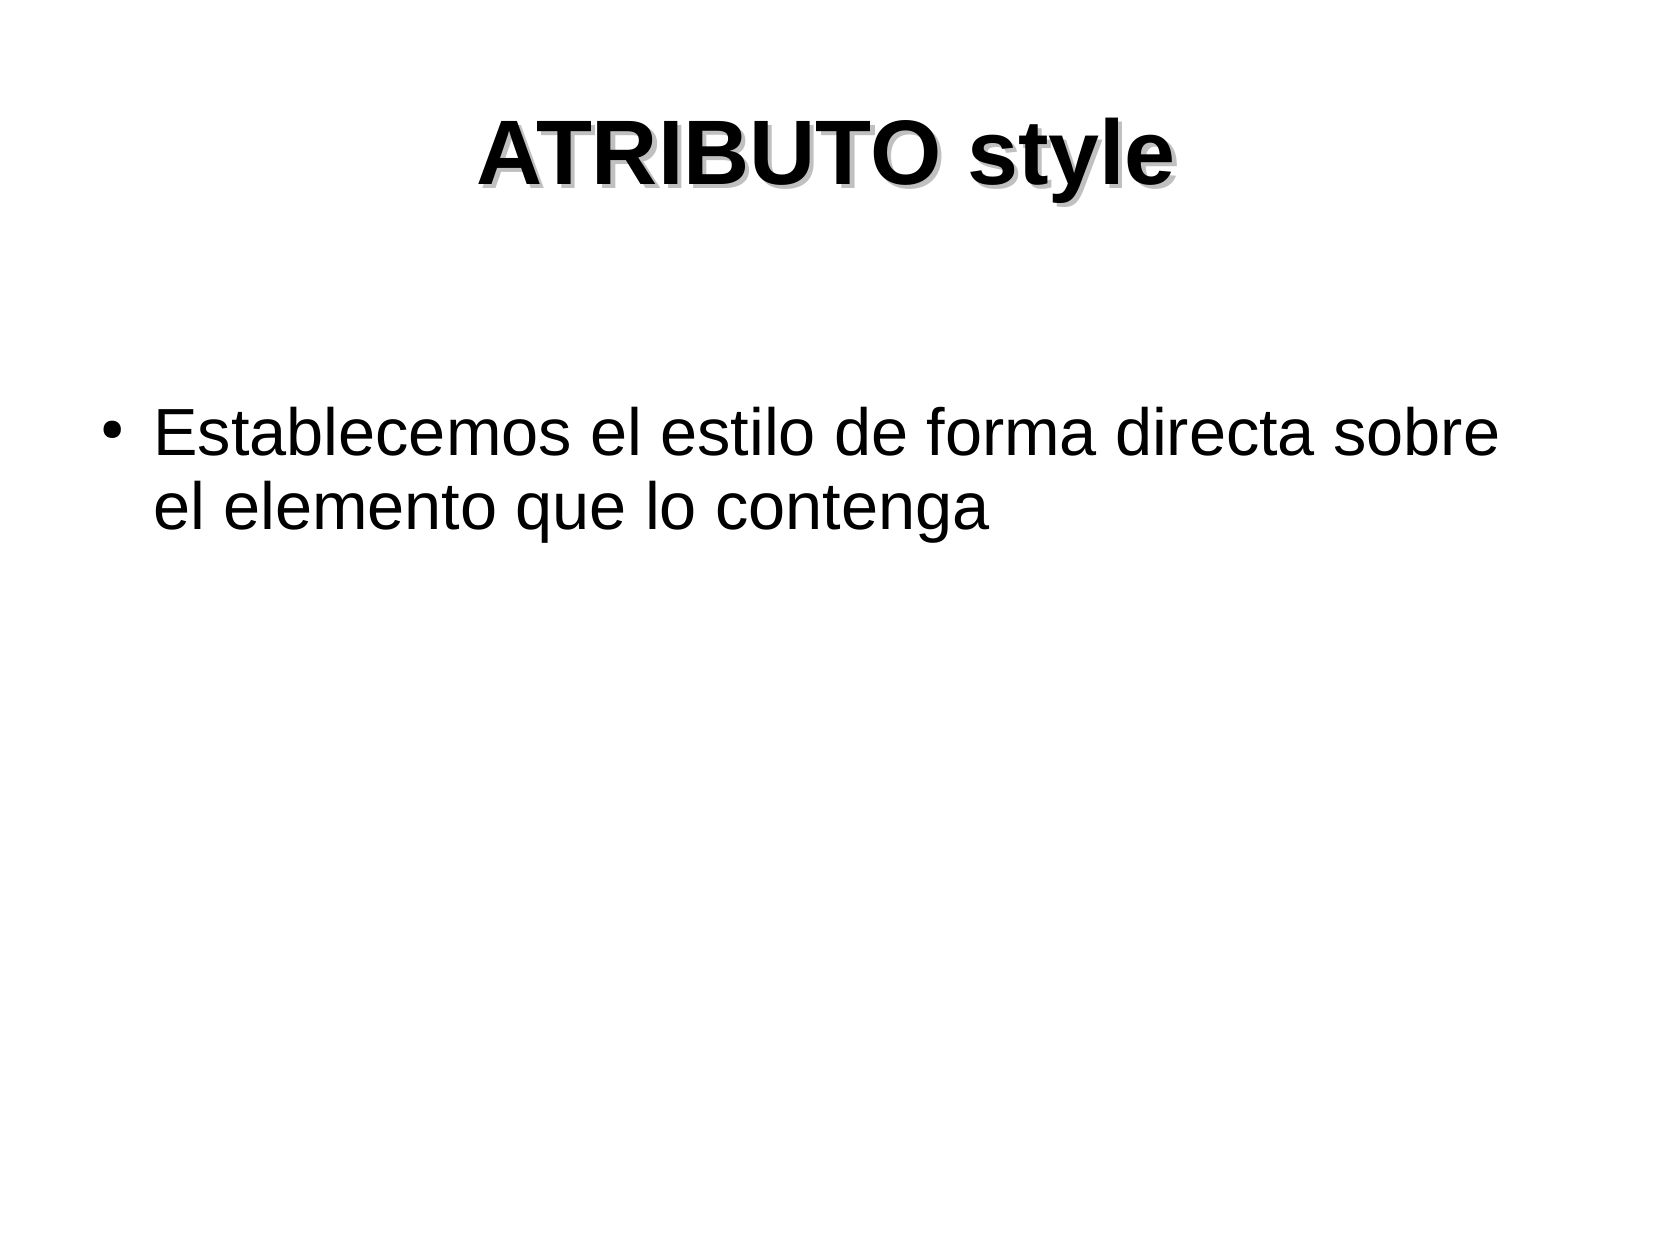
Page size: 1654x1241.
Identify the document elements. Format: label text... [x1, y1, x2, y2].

title ATRIBUTO style [82, 49, 1571, 257]
list Establecemos el estilo de forma directa sobre el elemento que lo contenga [82, 290, 1571, 1010]
